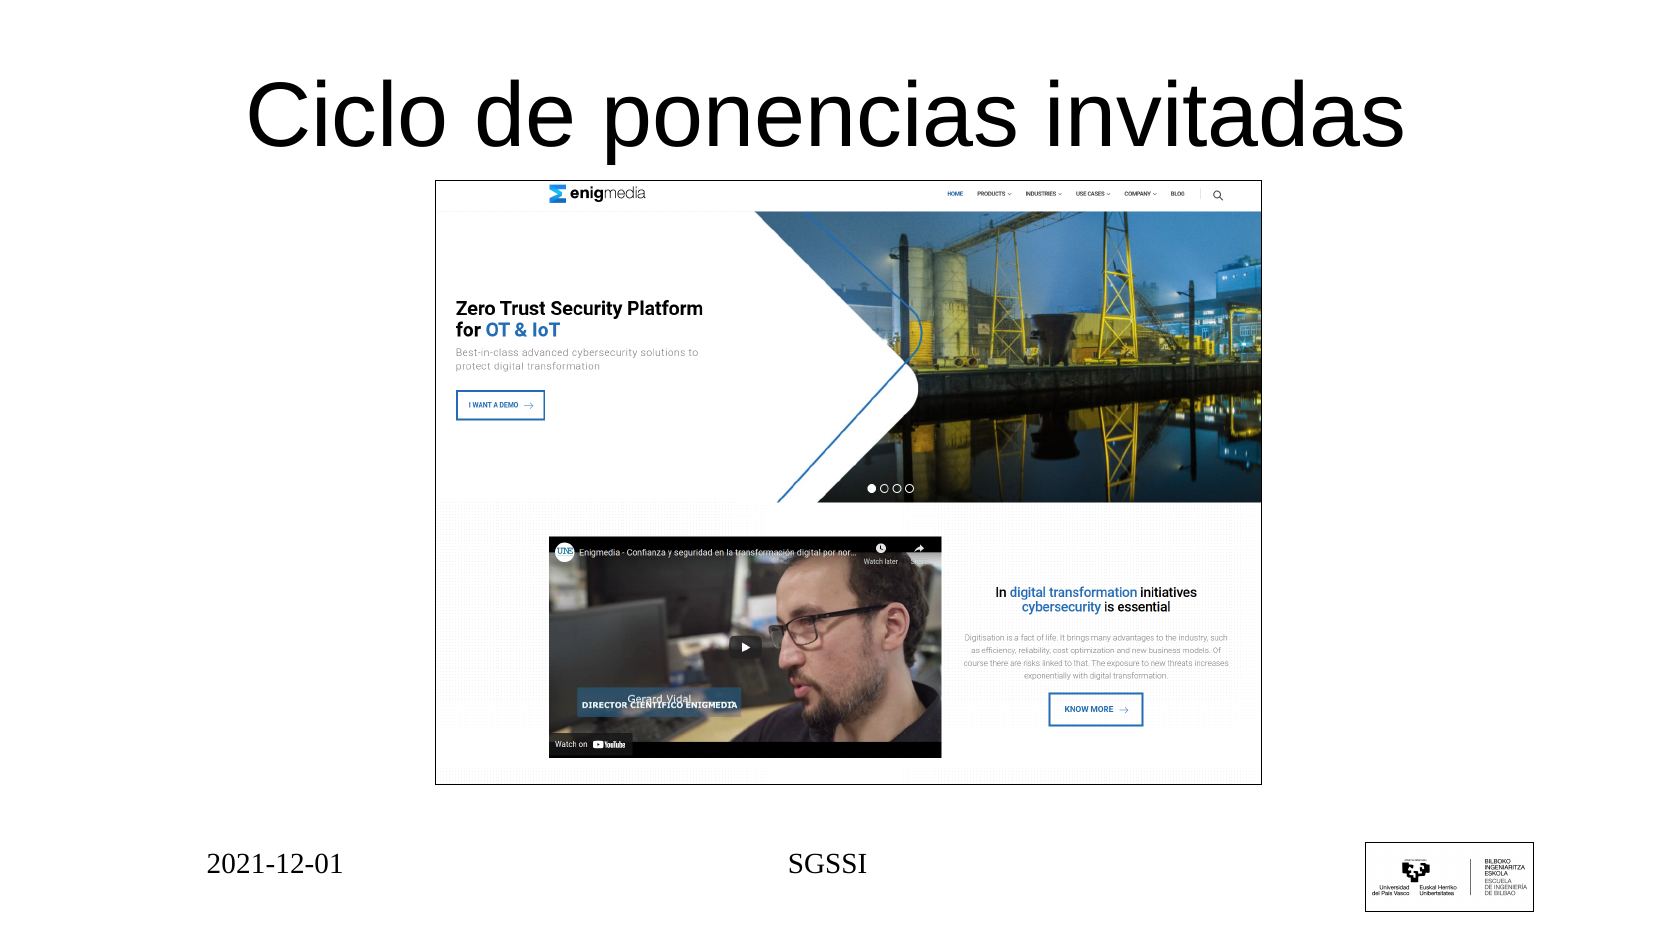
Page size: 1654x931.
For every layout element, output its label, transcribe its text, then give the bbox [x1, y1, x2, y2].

picture [1366, 843, 1533, 911]
picture [435, 179, 1262, 785]
title Ciclo de ponencias invitadas [82, 37, 1571, 193]
